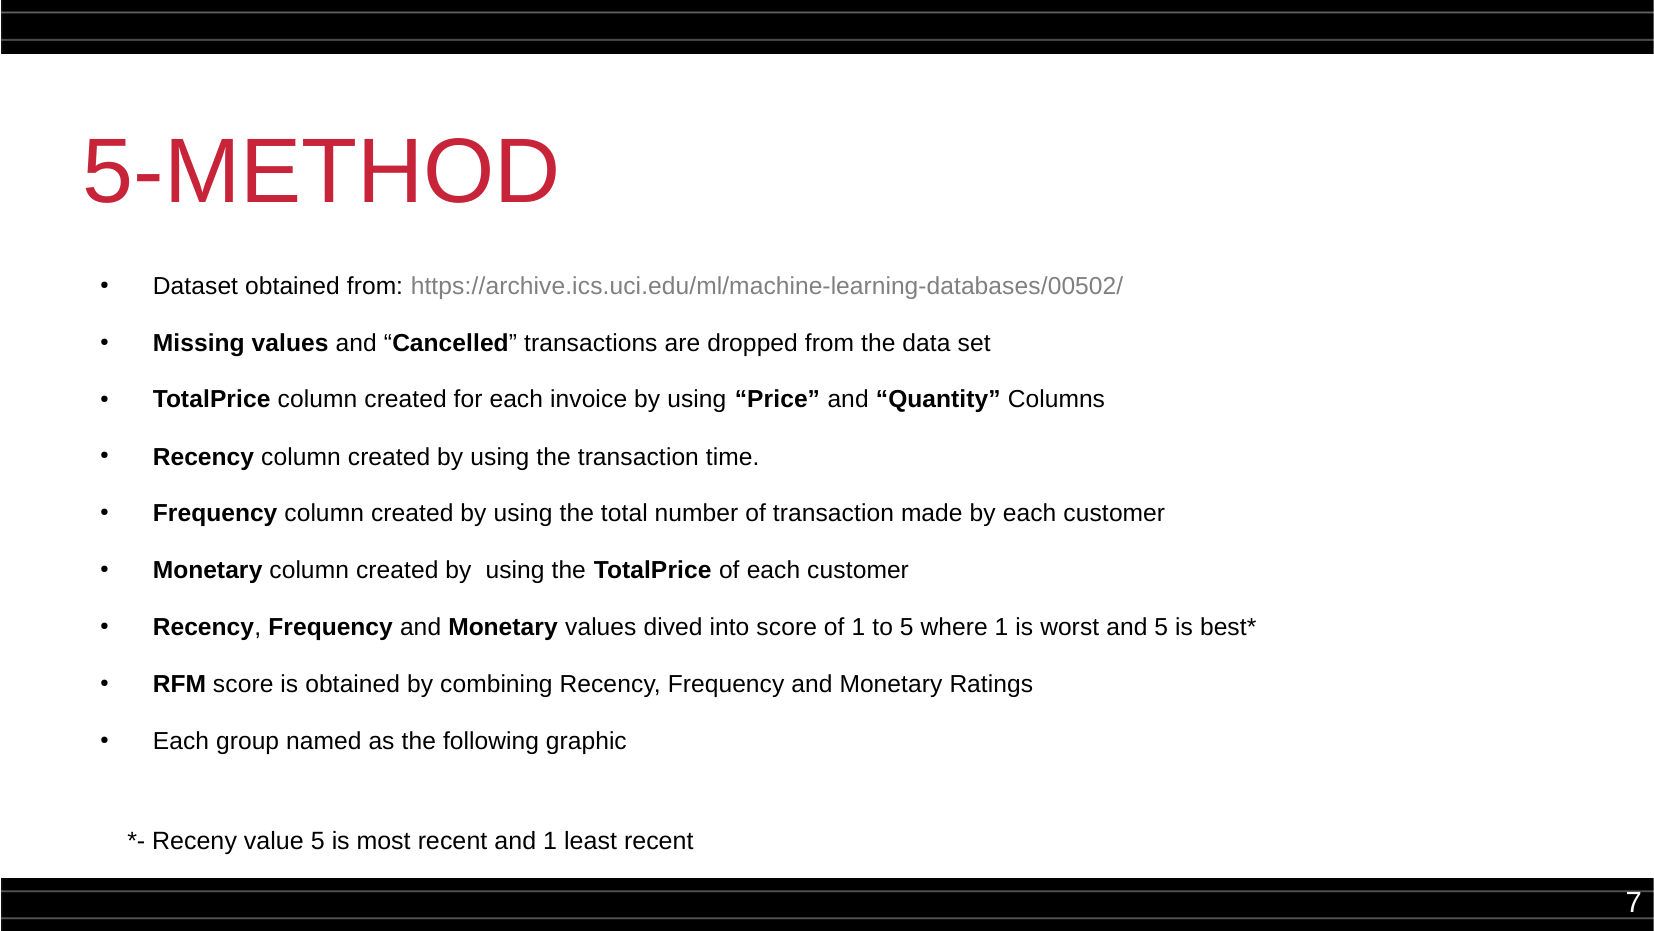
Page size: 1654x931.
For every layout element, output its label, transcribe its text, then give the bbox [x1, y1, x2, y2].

text_box *- Receny value 5 is most recent and 1 least recent [112, 819, 1201, 863]
picture [1, 878, 1654, 931]
picture [1, 0, 1654, 54]
title 5-METHOD [82, 92, 1571, 249]
list Dataset obtained from: https://archive.ics.uci.edu/ml/machine-learning-databases/00502/ Missing values and “Cancelled” transactions are dropped from the data set TotalPrice column created for each invoice by using “Price” and “Quantity” Columns Recency column created by using the transaction time. Frequency column created by using the total number of transaction made by each customer Monetary column created by using the TotalPrice of each customer Recency, Frequency and Monetary values dived into score of 1 to 5 where 1 is worst and 5 is best* RFM score is obtained by combining Recency, Frequency and Monetary Ratings Each group named as the following graphic [82, 271, 1571, 758]
